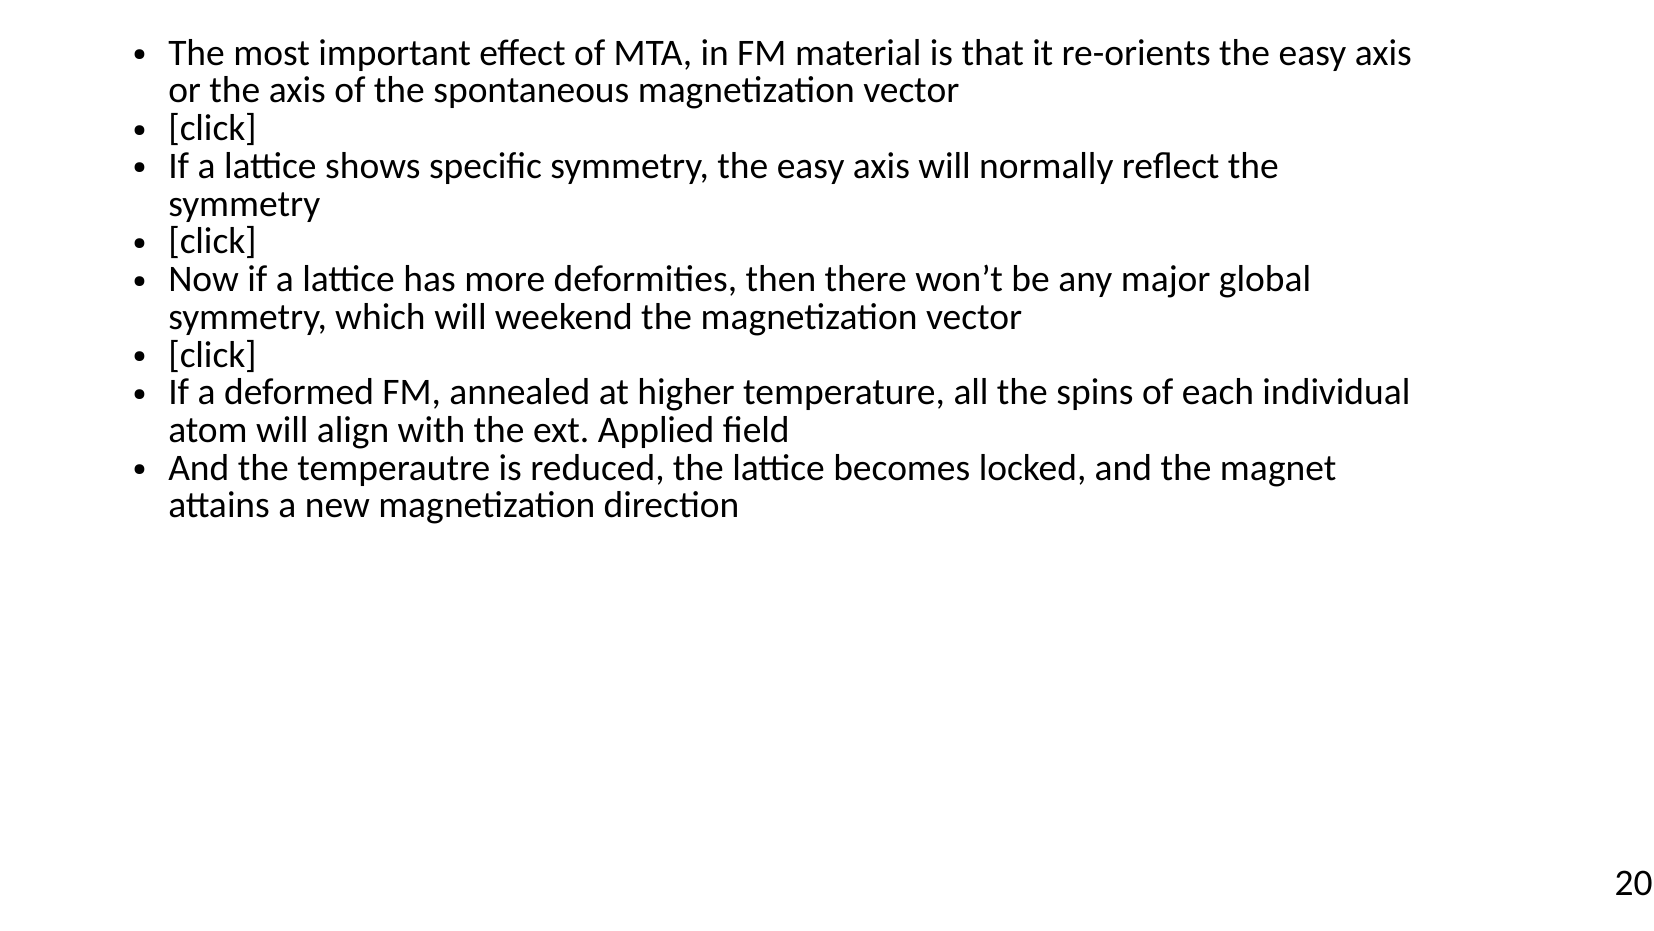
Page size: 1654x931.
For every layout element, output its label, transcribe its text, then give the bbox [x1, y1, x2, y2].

text_box <number> [1479, 860, 1654, 931]
text_box The most important effect of MTA, in FM material is that it re-orients the easy axis or the axis of the spontaneous magnetization vector [click] If a lattice shows specific symmetry, the easy axis will normally reflect the symmetry [click] Now if a lattice has more deformities, then there won’t be any major global symmetry, which will weekend the magnetization vector [click] If a deformed FM, annealed at higher temperature, all the spins of each individual atom will align with the ext. Applied field And the temperautre is reduced, the lattice becomes locked, and the magnet attains a new magnetization direction [118, 29, 1447, 535]
